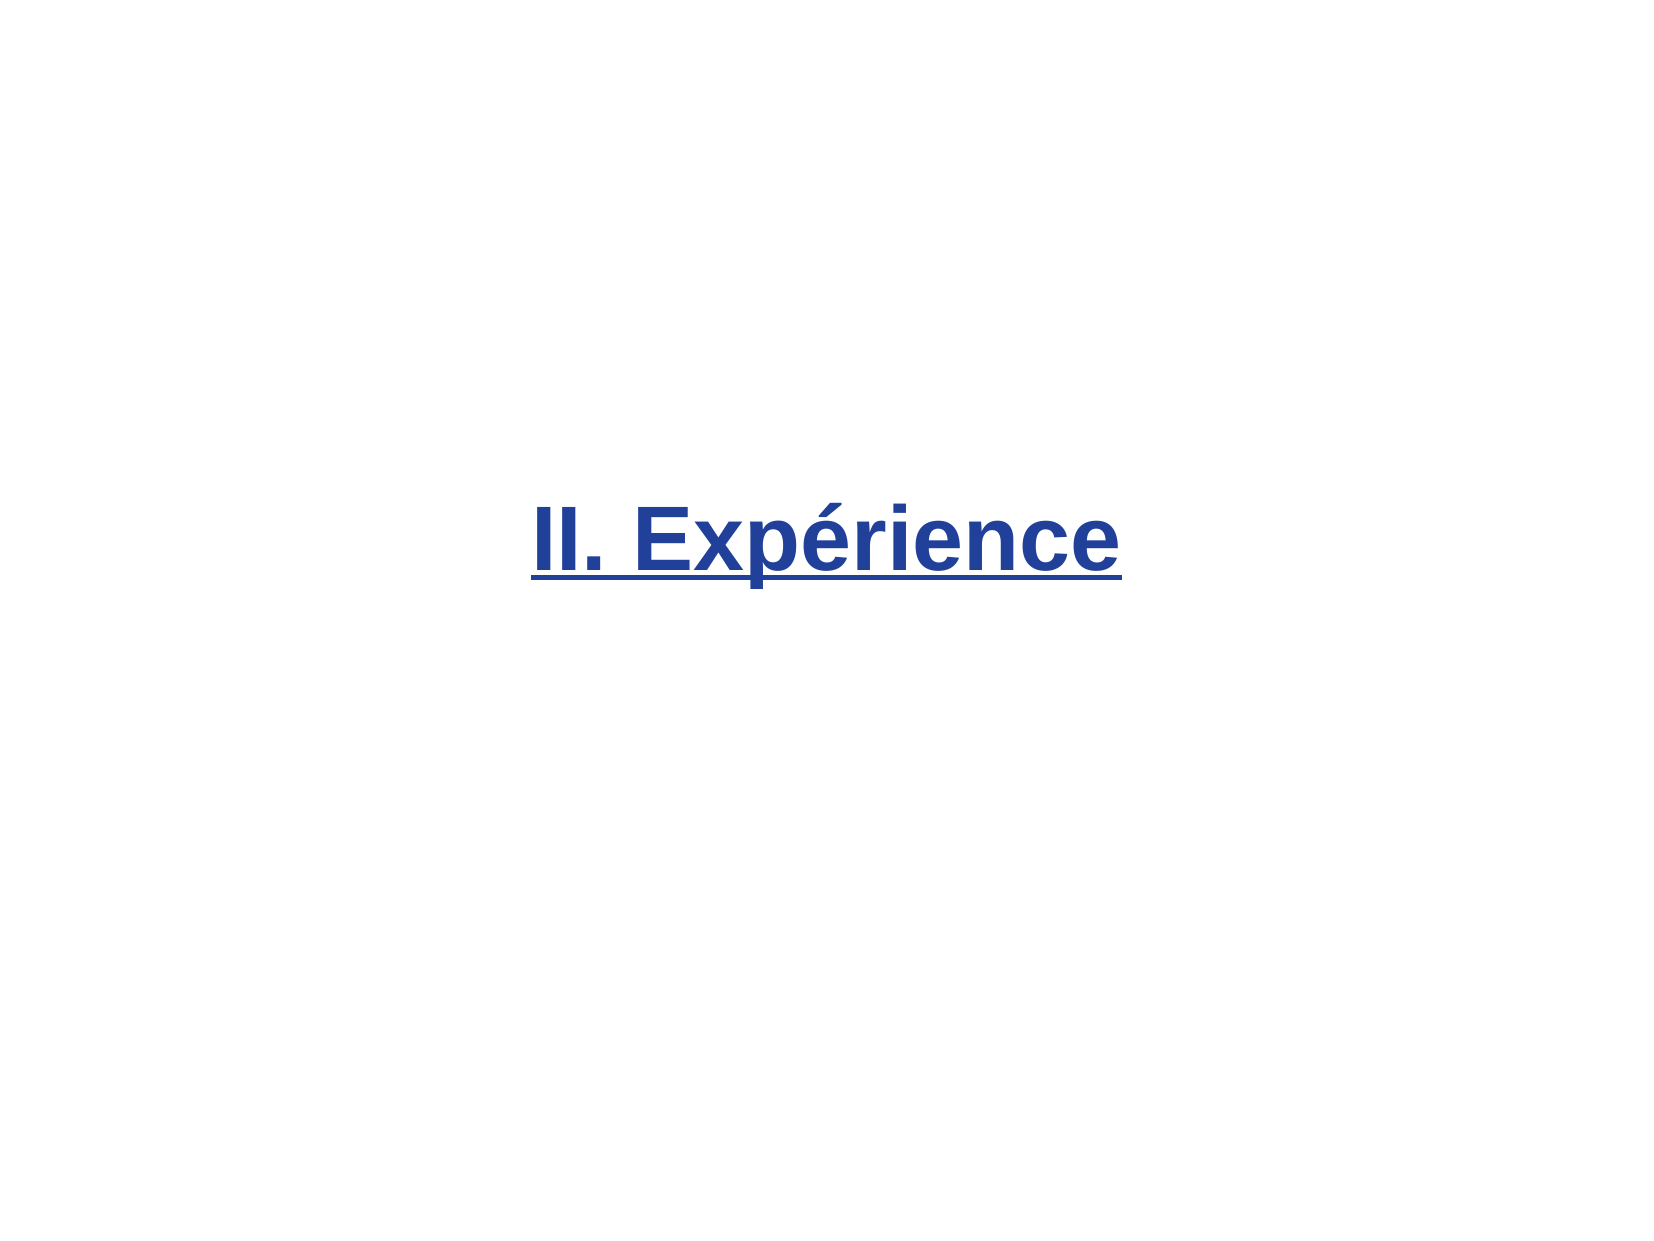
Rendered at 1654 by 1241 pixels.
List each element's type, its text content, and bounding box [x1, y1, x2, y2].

title II. Expérience [82, 435, 1571, 643]
